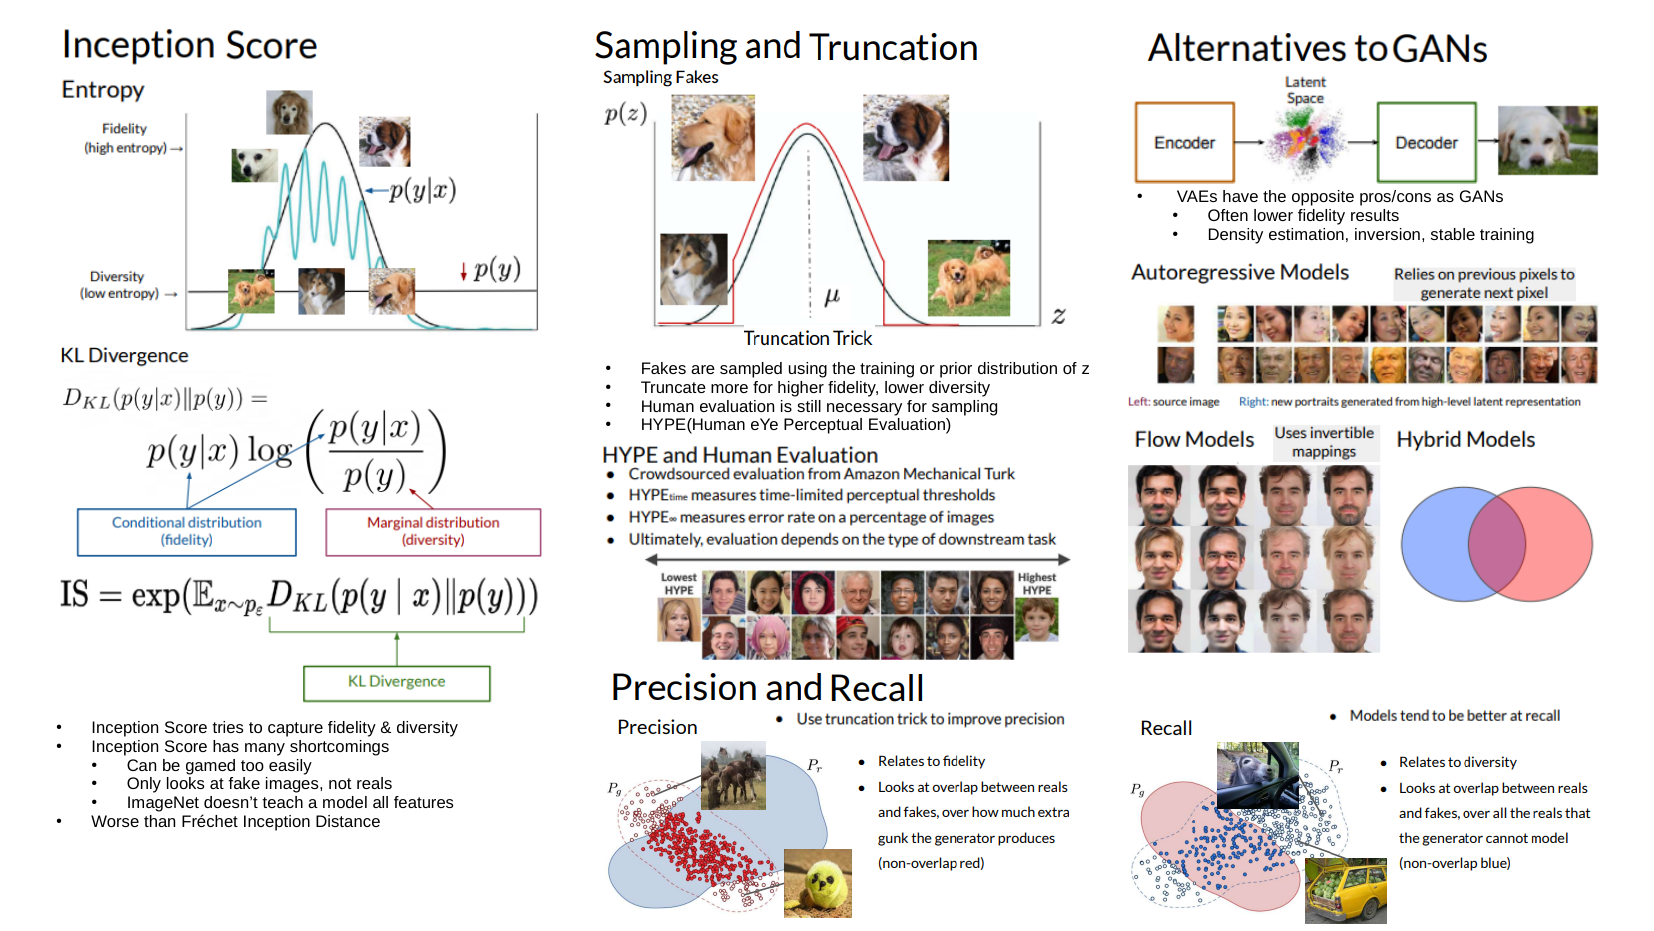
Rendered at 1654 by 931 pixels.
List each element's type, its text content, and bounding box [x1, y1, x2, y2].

picture [602, 445, 1075, 662]
picture [59, 23, 325, 71]
picture [590, 27, 1075, 349]
picture [1127, 423, 1601, 656]
picture [1127, 74, 1601, 184]
picture [59, 75, 544, 335]
text_box Fakes are sampled using the training or prior distribution of z Truncate more for higher fidelity, lower diversity Human evaluation is still necessary for sampling HYPE(Human eYe Perceptual Evaluation) [590, 351, 1182, 461]
picture [602, 711, 1075, 922]
picture [602, 667, 928, 709]
picture [1127, 260, 1601, 410]
text_box Inception Score tries to capture fidelity & diversity Inception Score has many shortcomings Can be gamed too easily Only looks at fake images, not reals ImageNet doesn’t teach a model all features Worse than Fréchet Inception Distance [41, 711, 632, 839]
text_box VAEs have the opposite pros/cons as GANs Often lower fidelity results Density estimation, inversion, stable training [1122, 180, 1654, 302]
picture [1127, 708, 1601, 929]
picture [59, 346, 544, 562]
picture [1145, 30, 1489, 64]
picture [59, 573, 544, 706]
